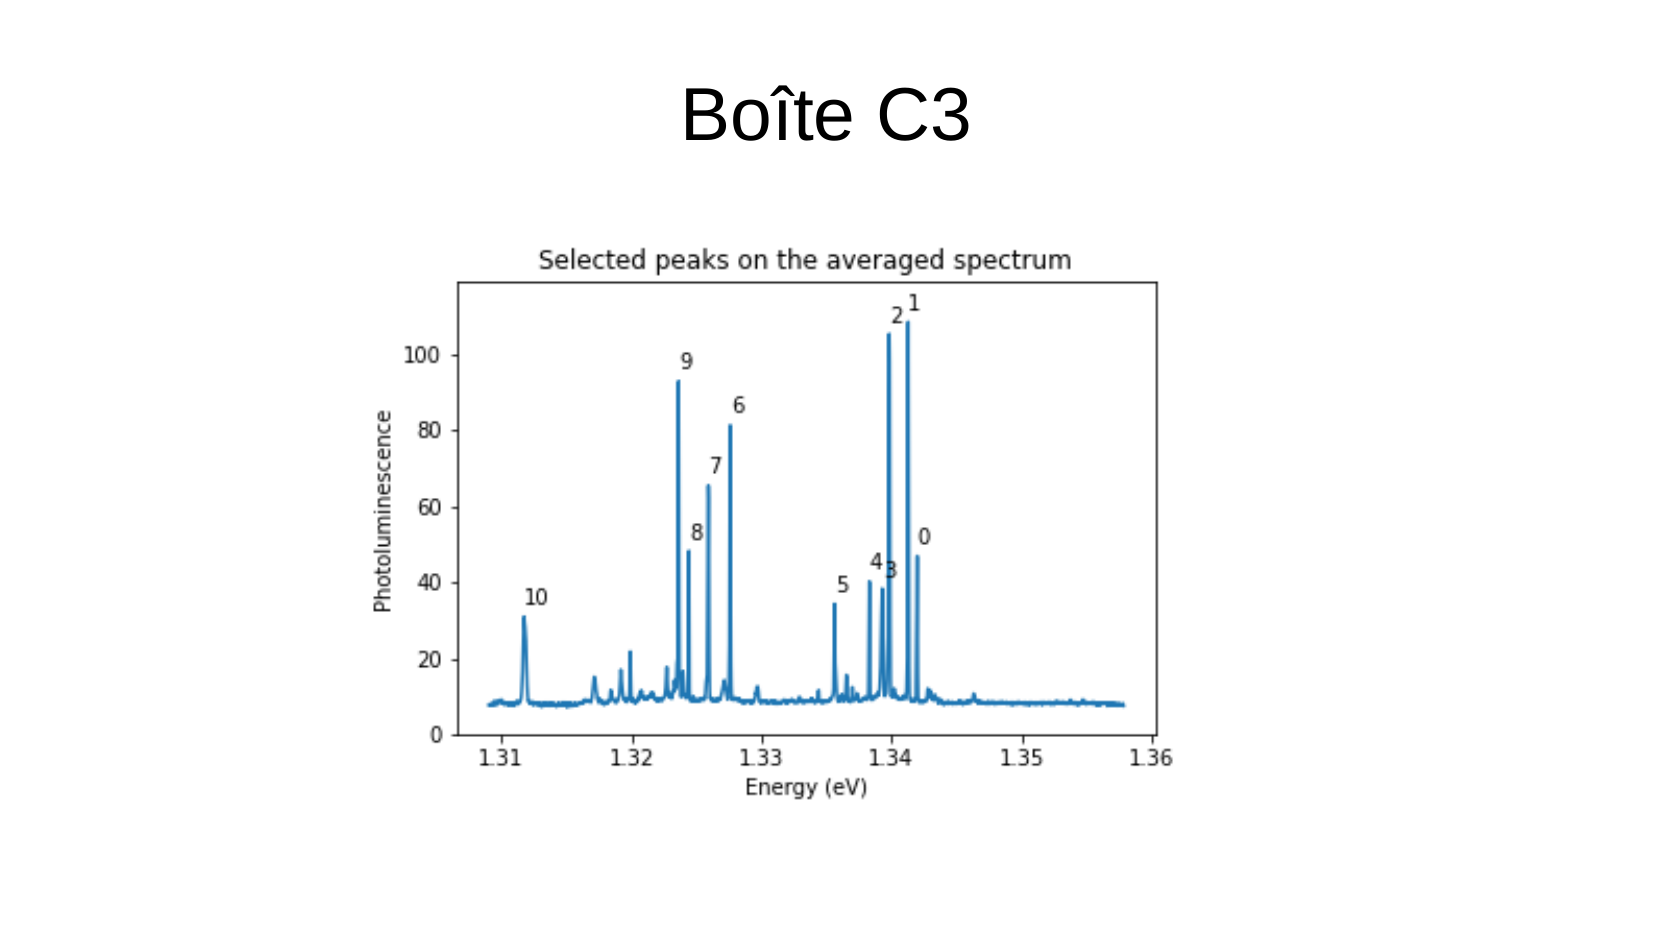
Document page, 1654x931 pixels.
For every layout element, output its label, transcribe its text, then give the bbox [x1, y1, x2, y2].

title Boîte C3 [82, 37, 1571, 193]
picture [345, 209, 1246, 810]
